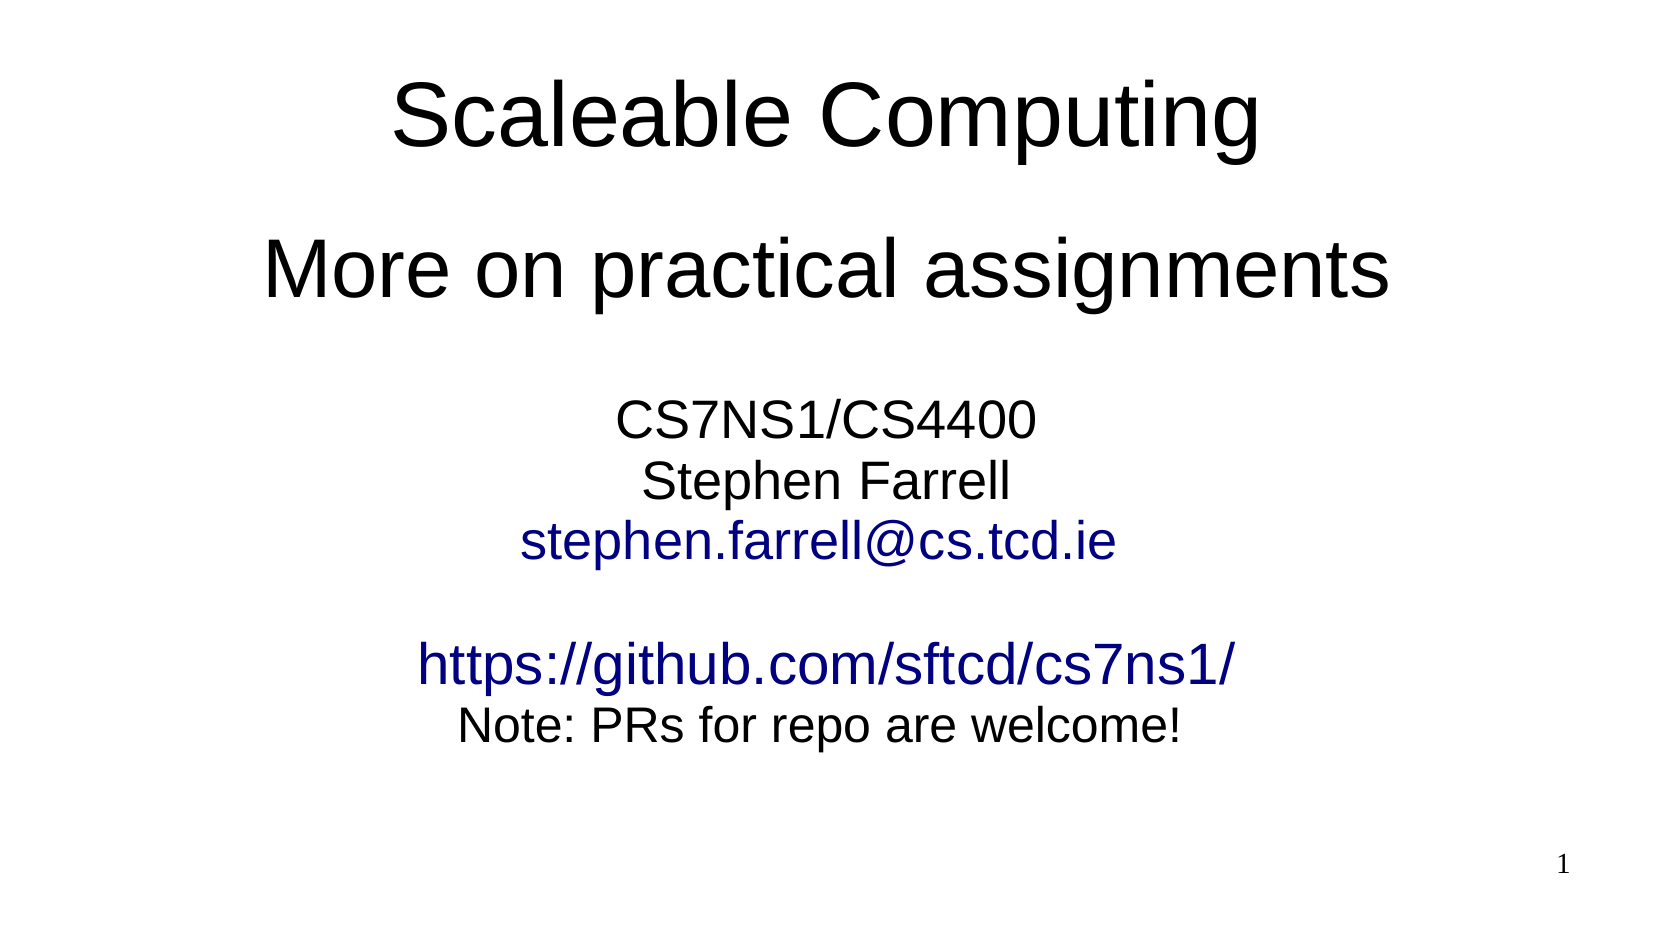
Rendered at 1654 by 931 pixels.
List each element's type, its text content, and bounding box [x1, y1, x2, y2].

subtitle More on practical assignments CS7NS1/CS4400 Stephen Farrell stephen.farrell@cs.tcd.ie https://github.com/sftcd/cs7ns1/ Note: PRs for repo are welcome! [82, 217, 1571, 758]
title Scaleable Computing [82, 37, 1571, 193]
